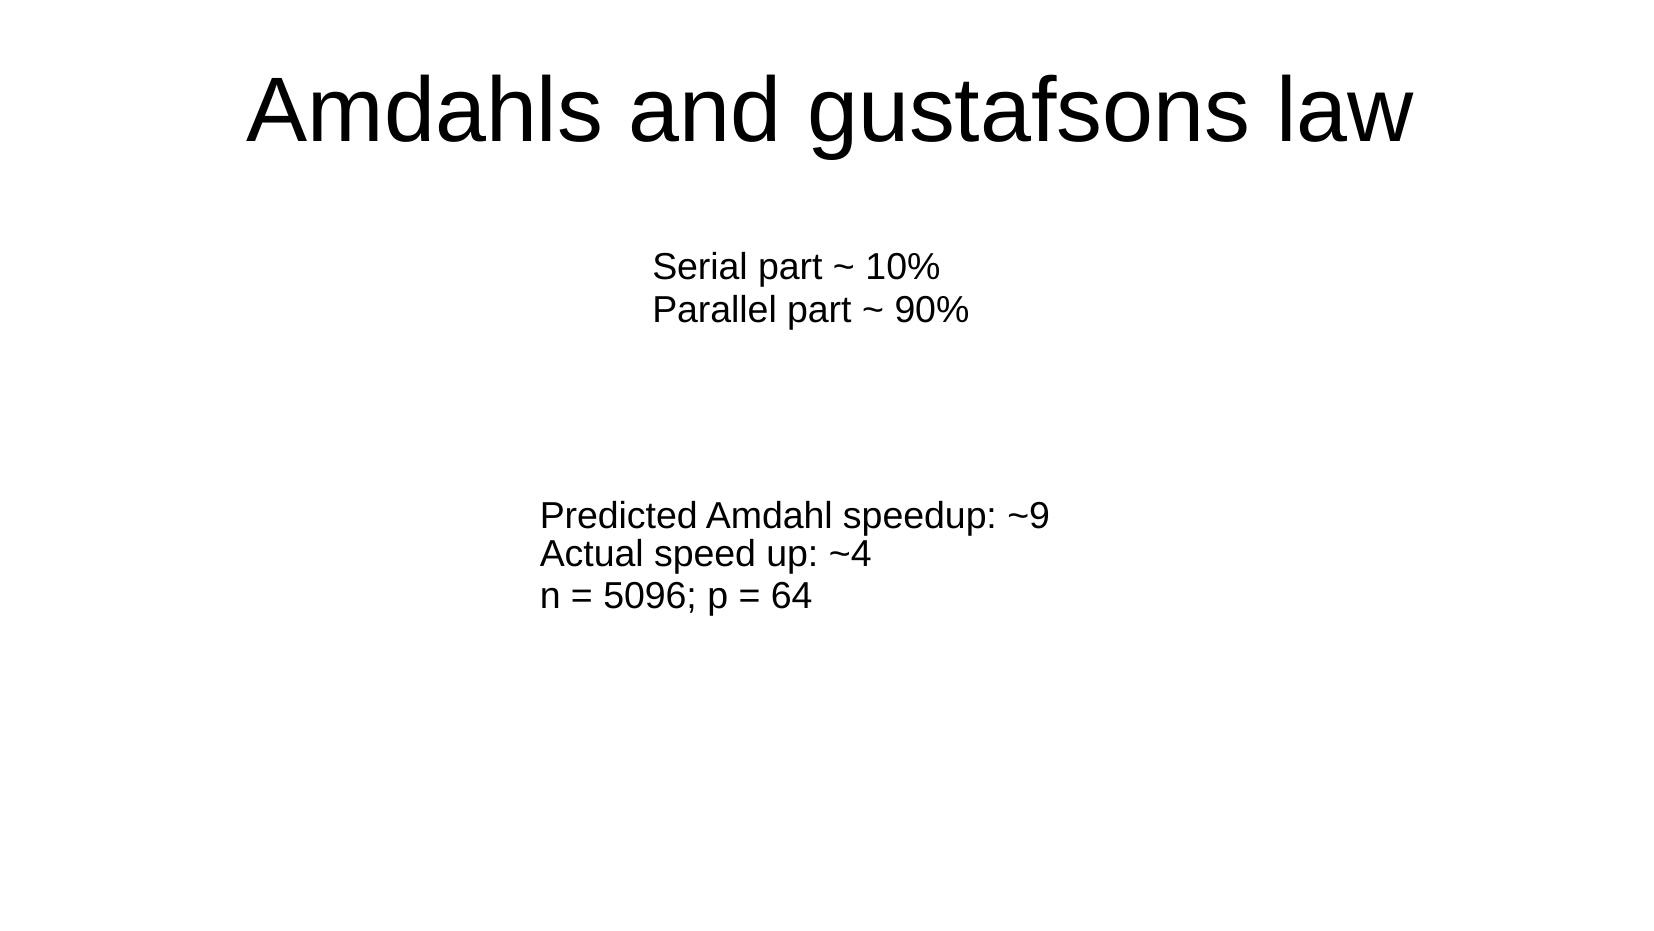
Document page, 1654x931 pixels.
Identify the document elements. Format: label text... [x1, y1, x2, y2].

text_box Predicted Amdahl speedup: ~9 [525, 487, 1126, 587]
text_box Actual speed up: ~4 n = 5096; p = 64 [525, 525, 901, 624]
text_box Serial part ~ 10% Parallel part ~ 90% [637, 238, 1013, 338]
title Amdahls and gustafsons law [86, 32, 1576, 188]
